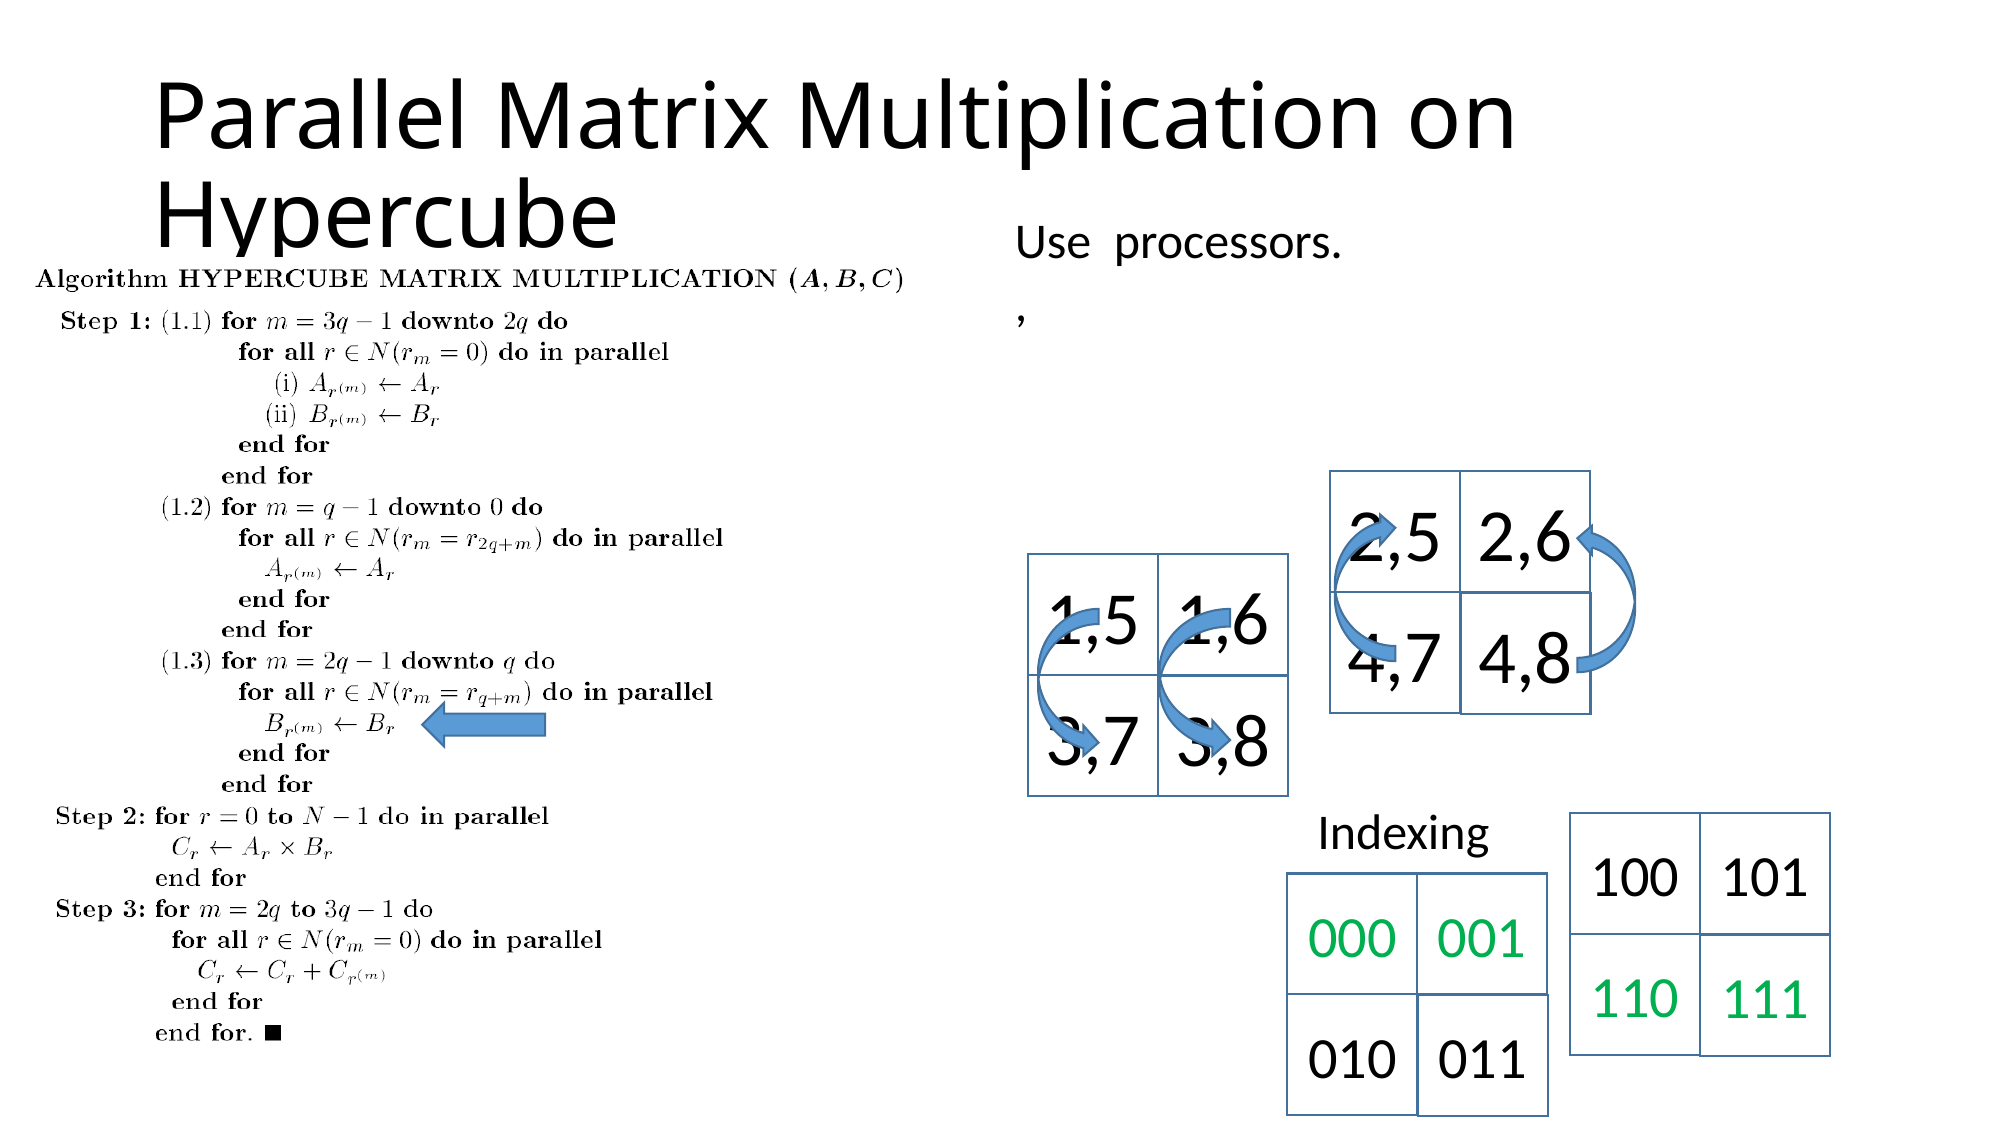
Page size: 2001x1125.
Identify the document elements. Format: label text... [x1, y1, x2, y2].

text_box [1334, 514, 1396, 662]
title Parallel Matrix Multiplication on Hypercube [137, 59, 1863, 278]
text_box 010 [1287, 994, 1417, 1115]
text_box 1,6 [1158, 554, 1288, 675]
text_box [1038, 608, 1099, 756]
text_box 2,5 [1330, 471, 1460, 592]
text_box [422, 702, 546, 747]
text_box [1577, 525, 1636, 673]
text_box 101 [1700, 813, 1830, 934]
text_box 3,7 [1063, 722, 1073, 728]
text_box 4,7 [1355, 653, 1371, 665]
text_box 3,8 [1158, 675, 1288, 796]
text_box 4,8 [1461, 593, 1591, 714]
text_box 100 [1570, 813, 1700, 934]
list Use processors. , [999, 217, 1863, 455]
text_box 000 [1287, 873, 1417, 994]
text_box 111 [1700, 935, 1830, 1056]
text_box 3,7 [1028, 675, 1158, 796]
text_box 1,5 [1028, 554, 1158, 675]
text_box [1159, 608, 1231, 756]
text_box 001 [1417, 873, 1547, 994]
text_box 2,6 [1460, 471, 1590, 592]
text_box 110 [1570, 934, 1700, 1055]
text_box 4,7 [1330, 592, 1460, 713]
text_box Indexing [1302, 792, 1507, 869]
text_box 011 [1418, 995, 1548, 1116]
picture [27, 257, 940, 1081]
